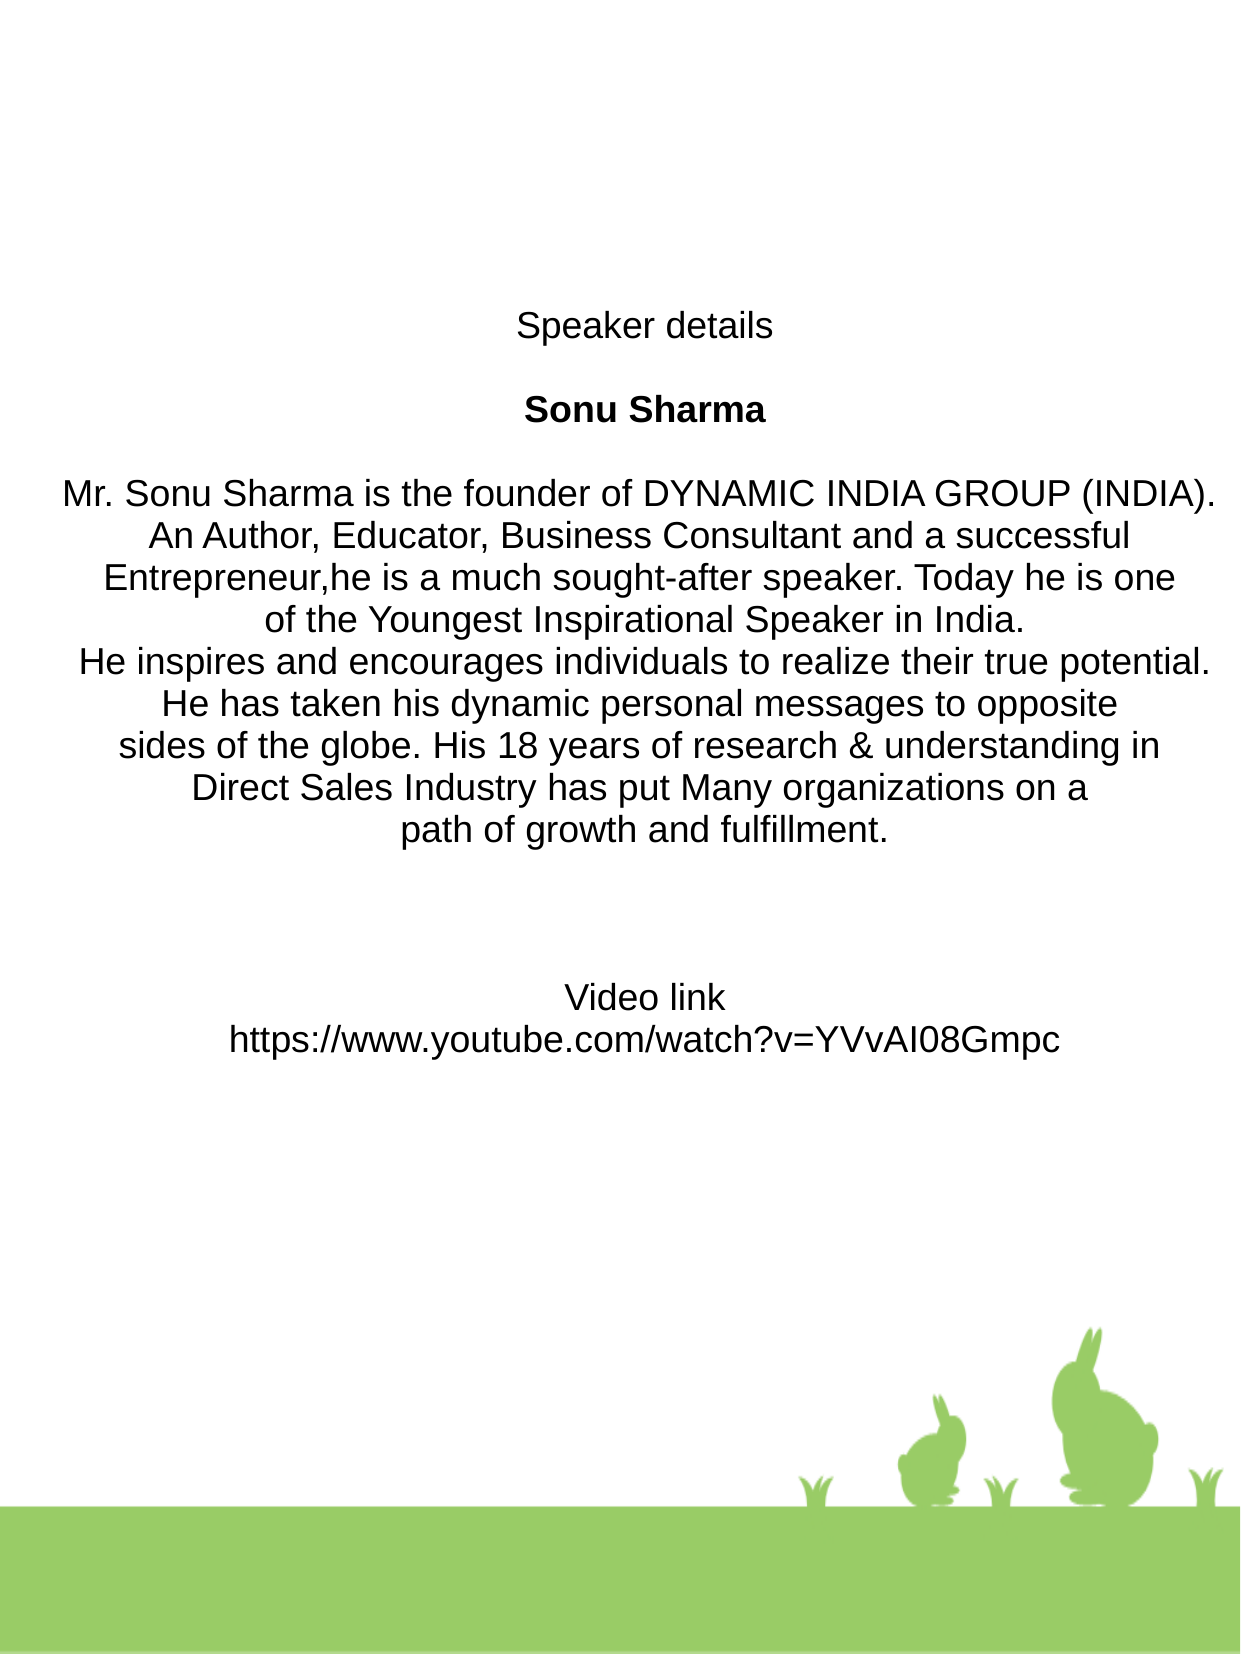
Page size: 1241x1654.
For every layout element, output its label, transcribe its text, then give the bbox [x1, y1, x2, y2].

text_box Speaker details Sonu Sharma Mr. Sonu Sharma is the founder of DYNAMIC INDIA GROUP (INDIA). An Author, Educator, Business Consultant and a successful Entrepreneur,he is a much sought-after speaker. Today he is one of the Youngest Inspirational Speaker in India. He inspires and encourages individuals to realize their true potential. He has taken his dynamic personal messages to opposite sides of the globe. His 18 years of research & understanding in Direct Sales Industry has put Many organizations on a path of growth and fulfillment. Video link https://www.youtube.com/watch?v=YVvAI08Gmpc [75, 60, 1216, 1306]
picture [0, 0, 1241, 1654]
